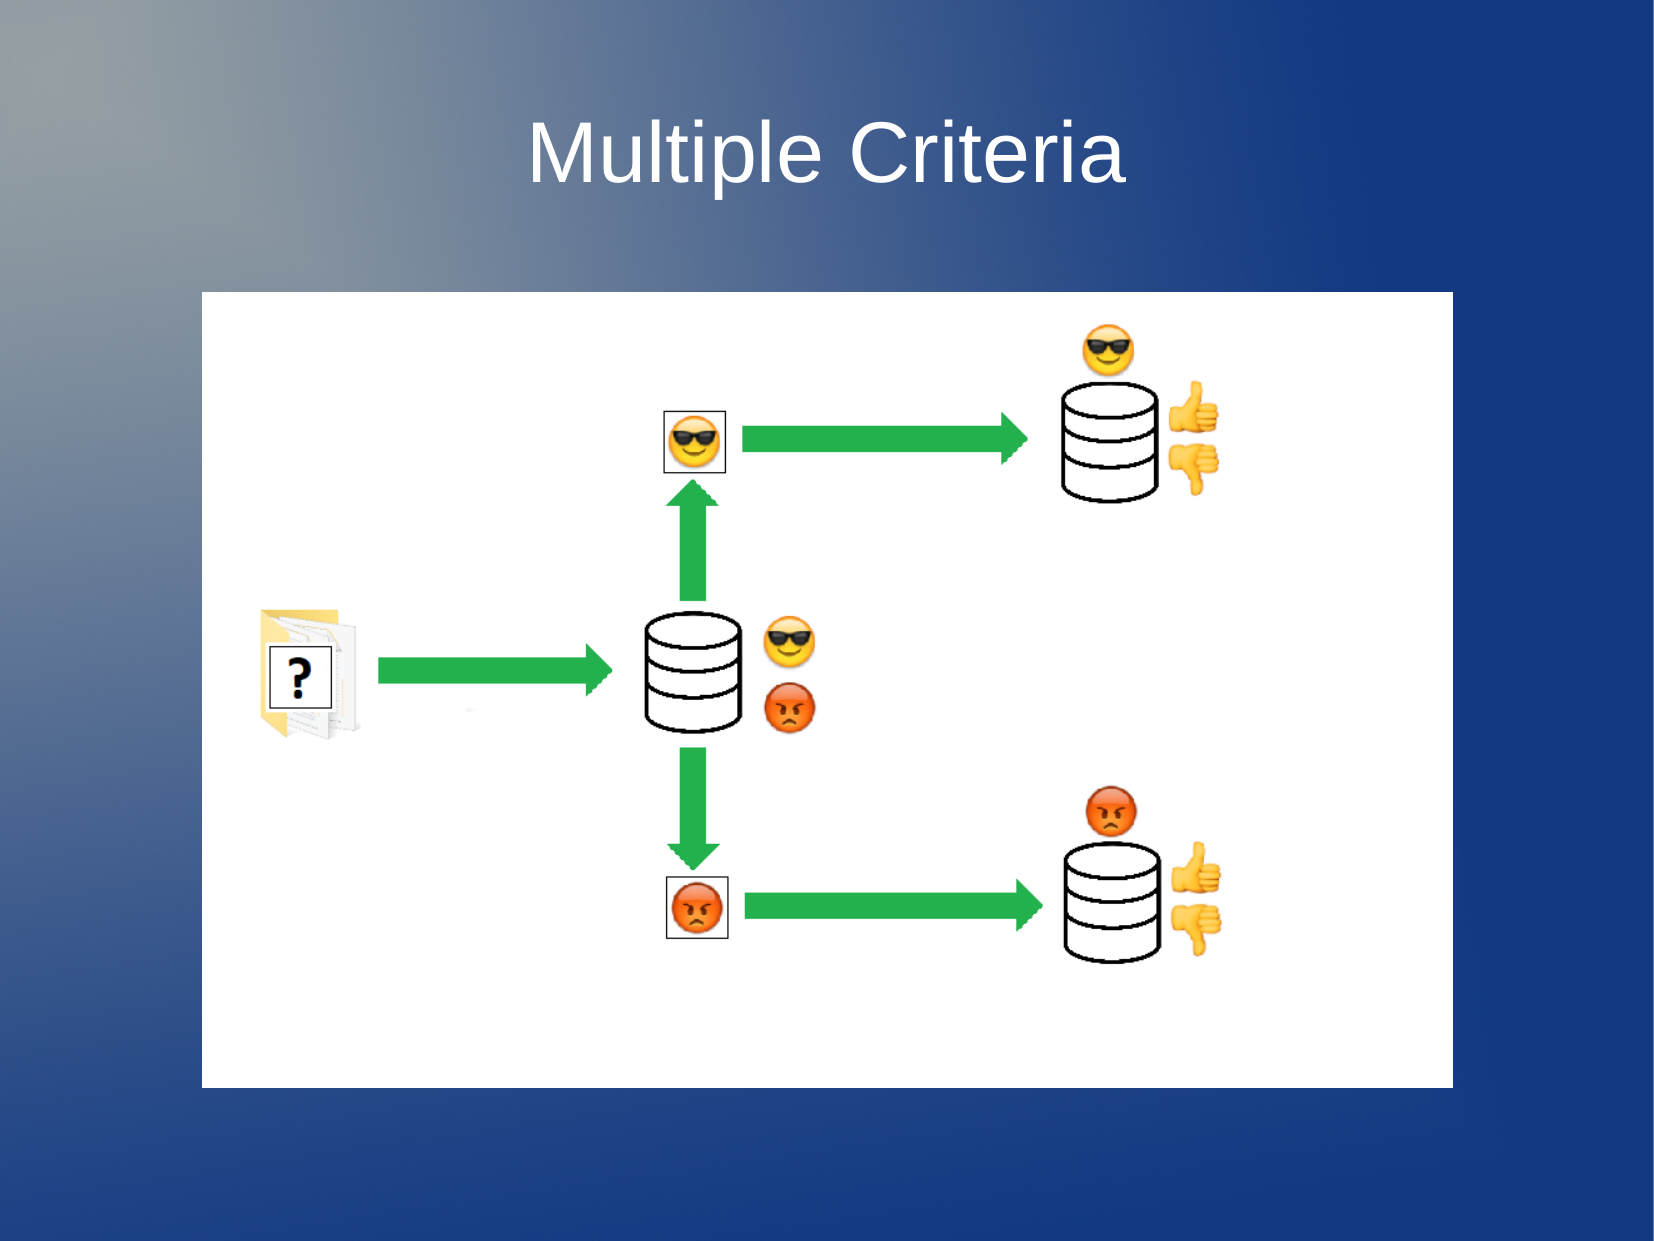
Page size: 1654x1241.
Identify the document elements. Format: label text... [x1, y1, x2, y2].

picture [0, 0, 1654, 1241]
title Multiple Criteria [82, 49, 1571, 257]
